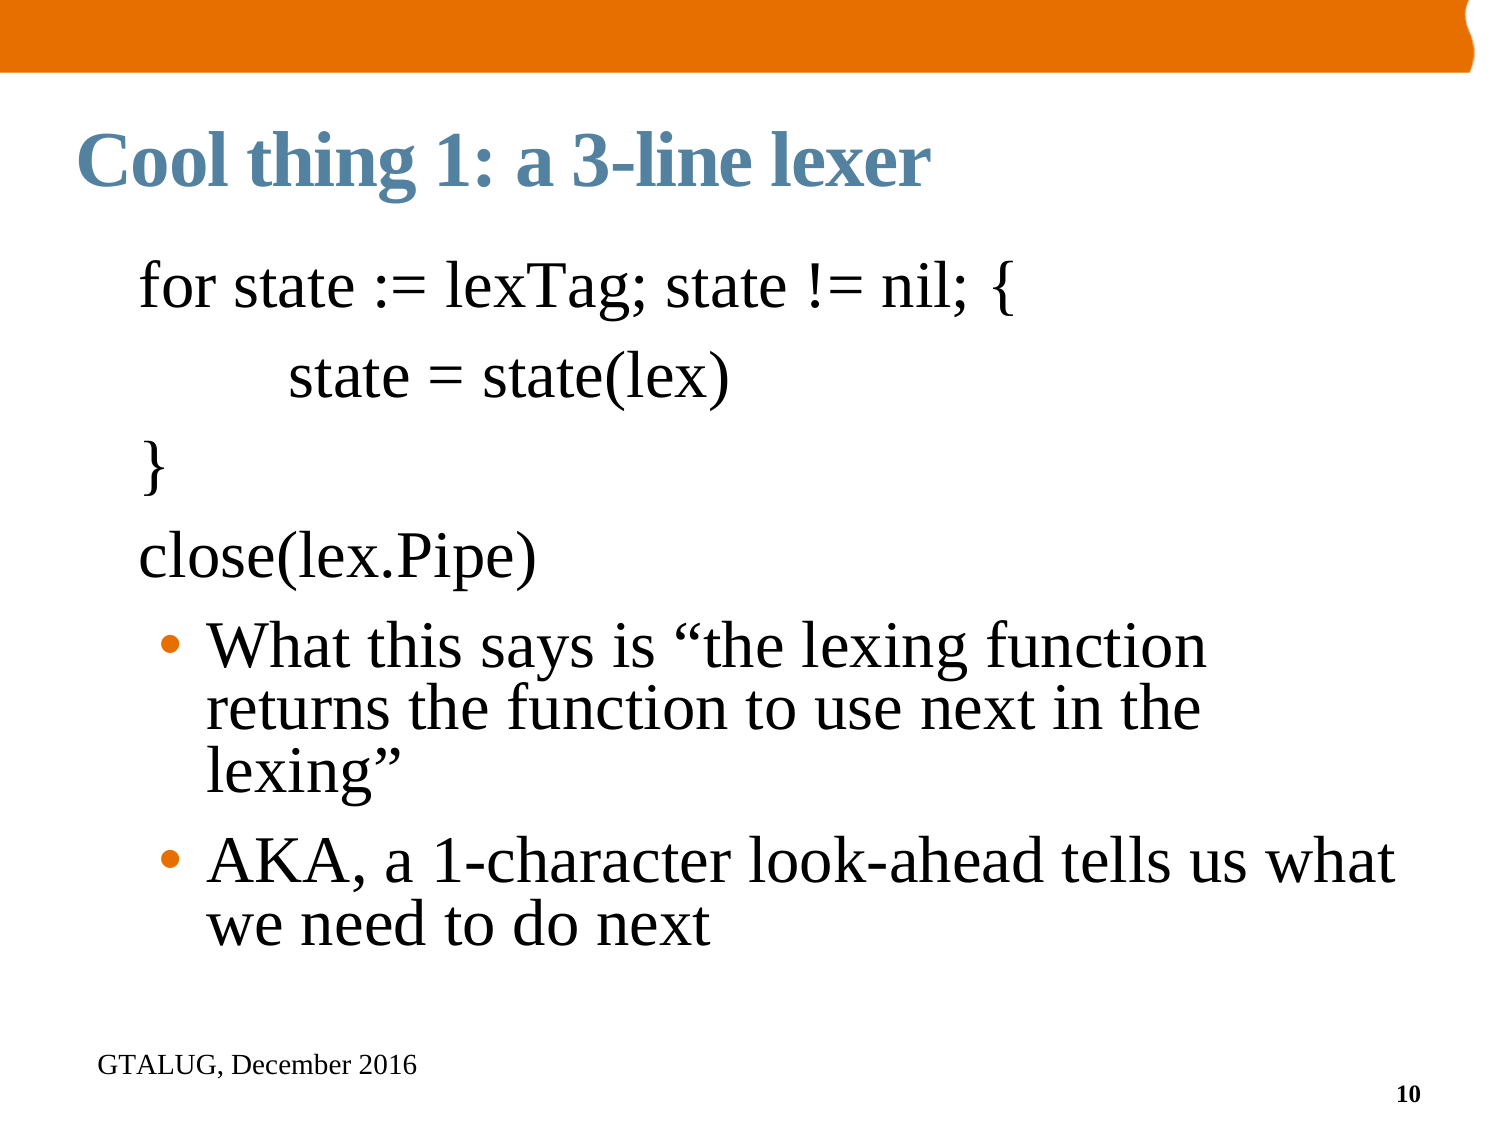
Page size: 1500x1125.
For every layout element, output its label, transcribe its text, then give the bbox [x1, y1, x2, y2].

title Cool thing 1: a 3-line lexer [75, 122, 1438, 228]
list for state := lexTag; state != nil; { state = state(lex) } close(lex.Pipe) What this says is “the lexing function returns the function to use next in the lexing” AKA, a 1-character look-ahead tells us what we need to do next [64, 257, 1402, 1017]
picture [0, 0, 1500, 75]
